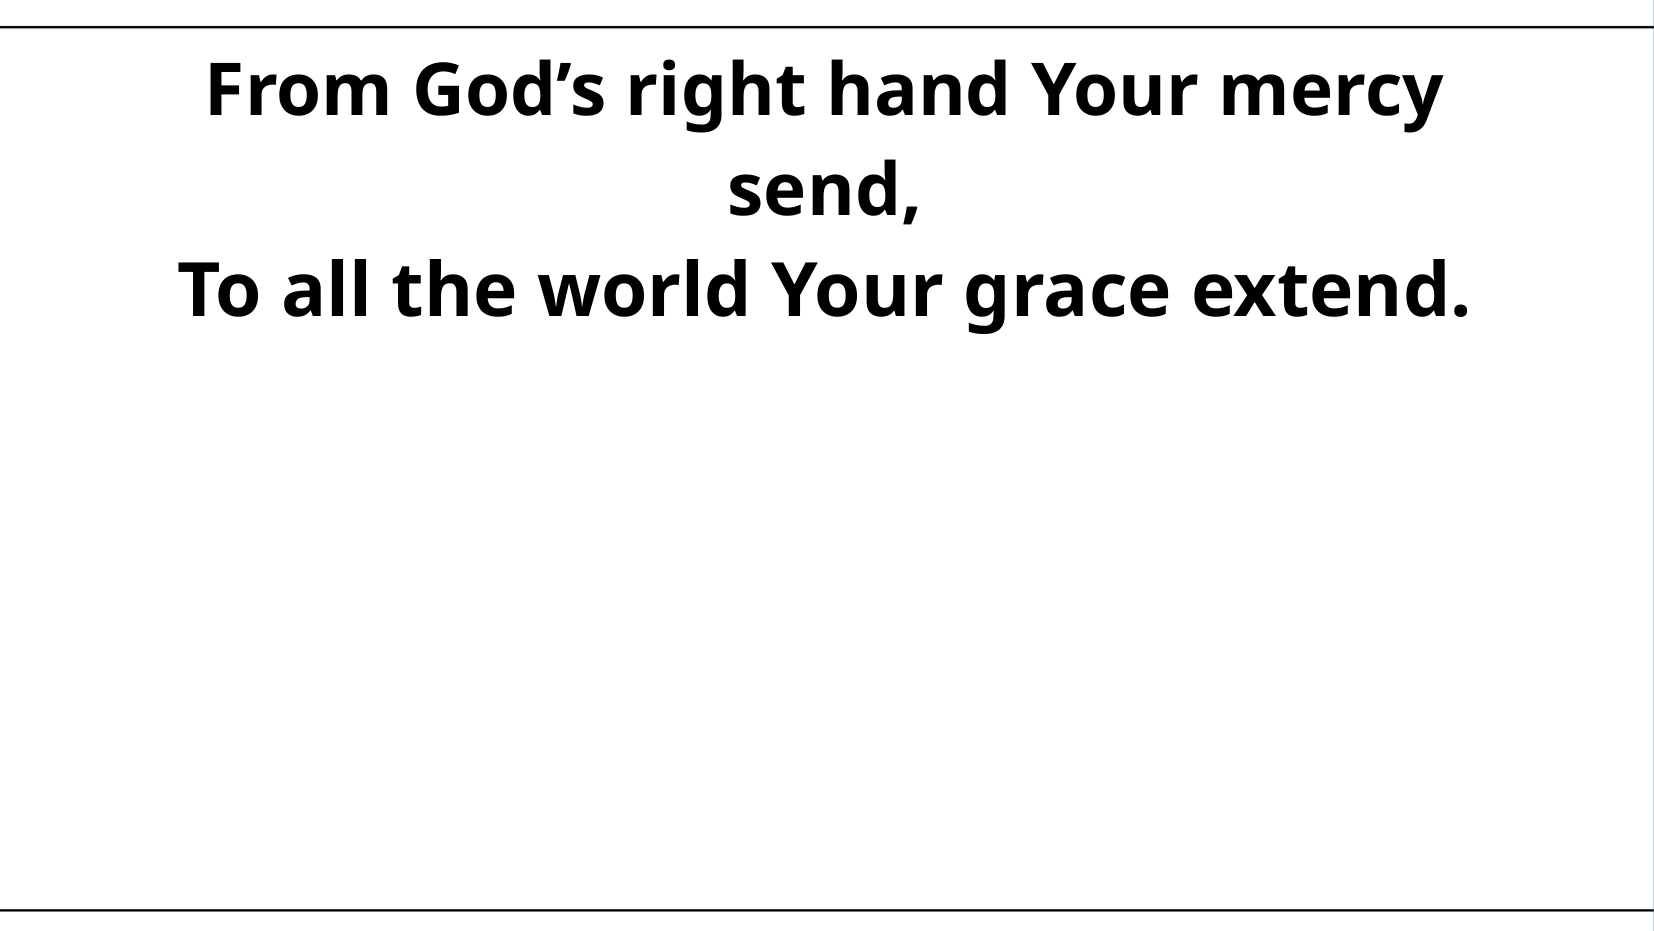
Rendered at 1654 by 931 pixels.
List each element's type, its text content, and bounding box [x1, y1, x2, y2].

text_box From God’s right hand Your mercy send, To all the world Your grace extend. [105, 30, 1546, 242]
picture [0, 0, 1654, 931]
